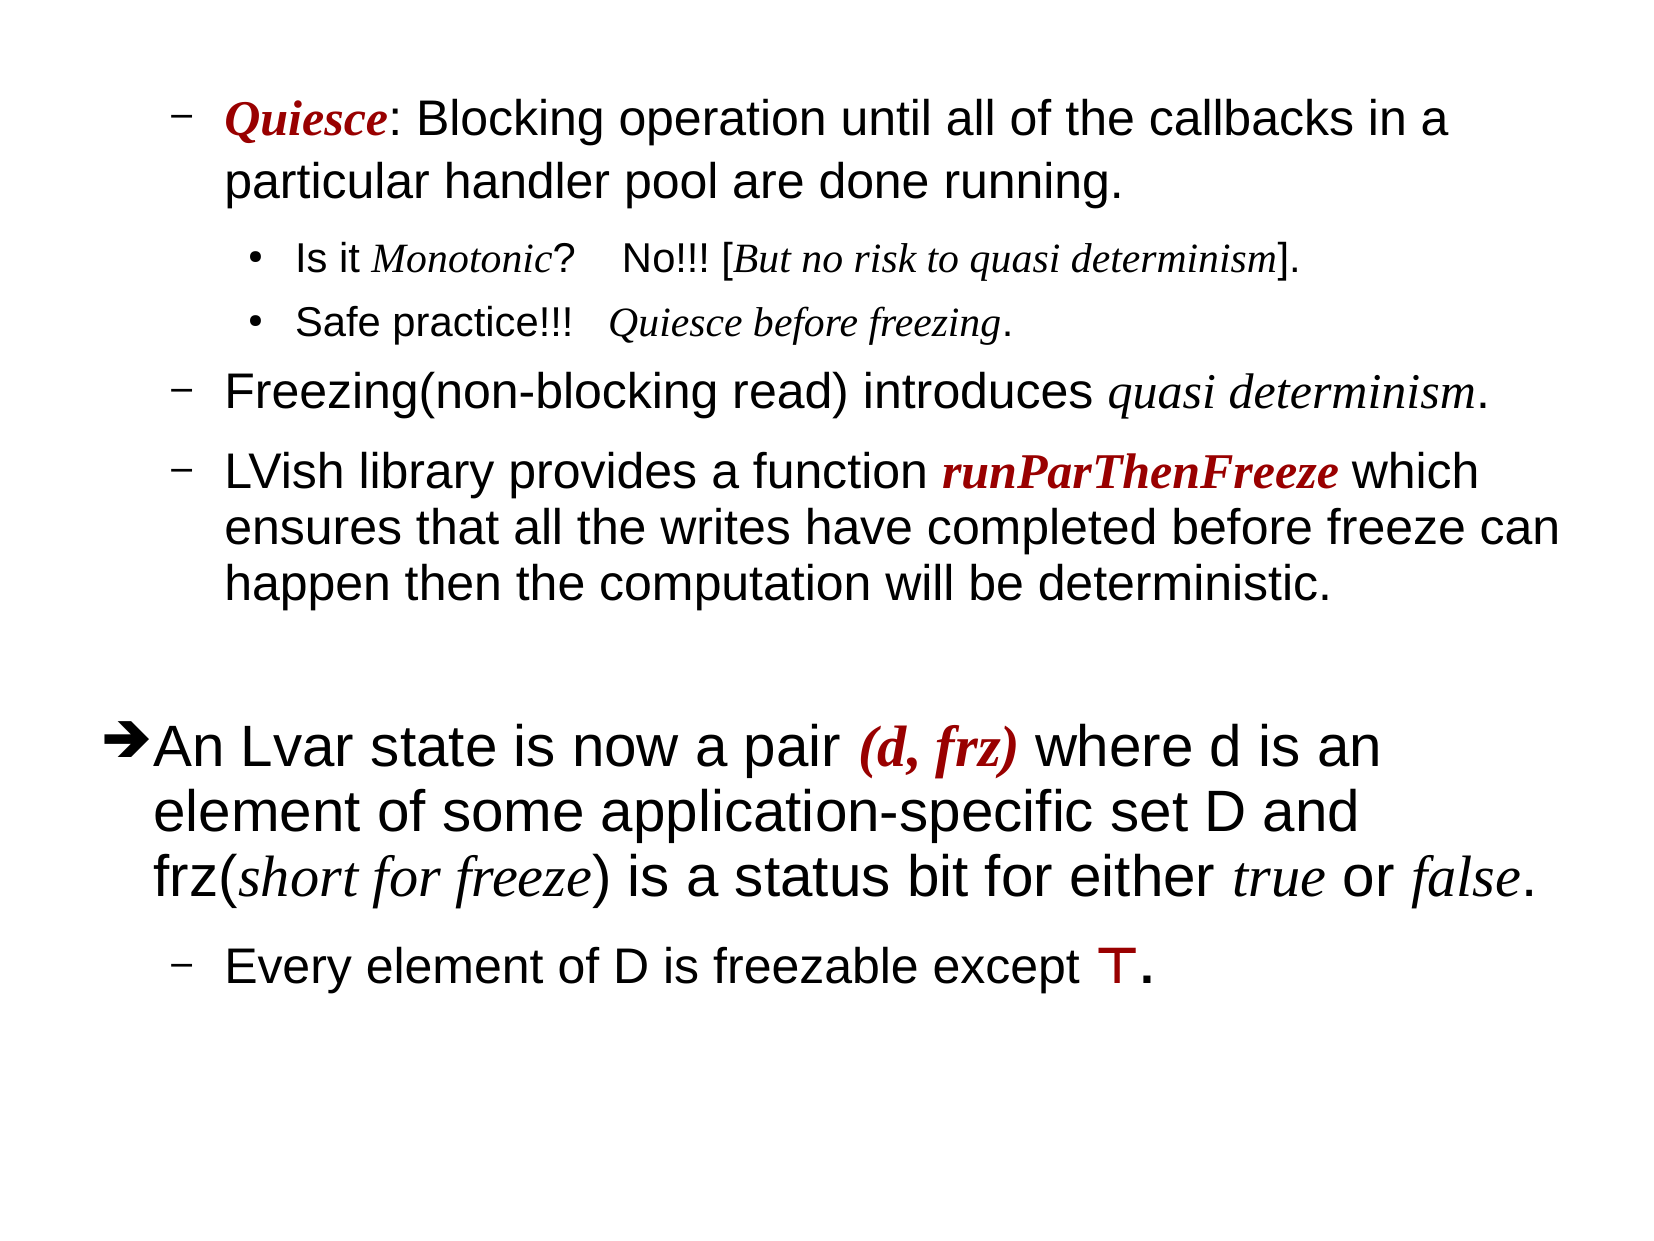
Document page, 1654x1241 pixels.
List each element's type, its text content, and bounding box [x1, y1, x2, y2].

list Quiesce: Blocking operation until all of the callbacks in a particular handler pool are done running. Is it Monotonic? No!!! [But no risk to quasi determinism]. Safe practice!!! Quiesce before freezing. Freezing(non-blocking read) introduces quasi determinism. LVish library provides a function runParThenFreeze which ensures that all the writes have completed before freeze can happen then the computation will be deterministic. An Lvar state is now a pair (d, frz) where d is an element of some application-specific set D and frz(short for freeze) is a status bit for either true or false. Every element of D is freezable except ⊤. [82, 90, 1571, 1109]
